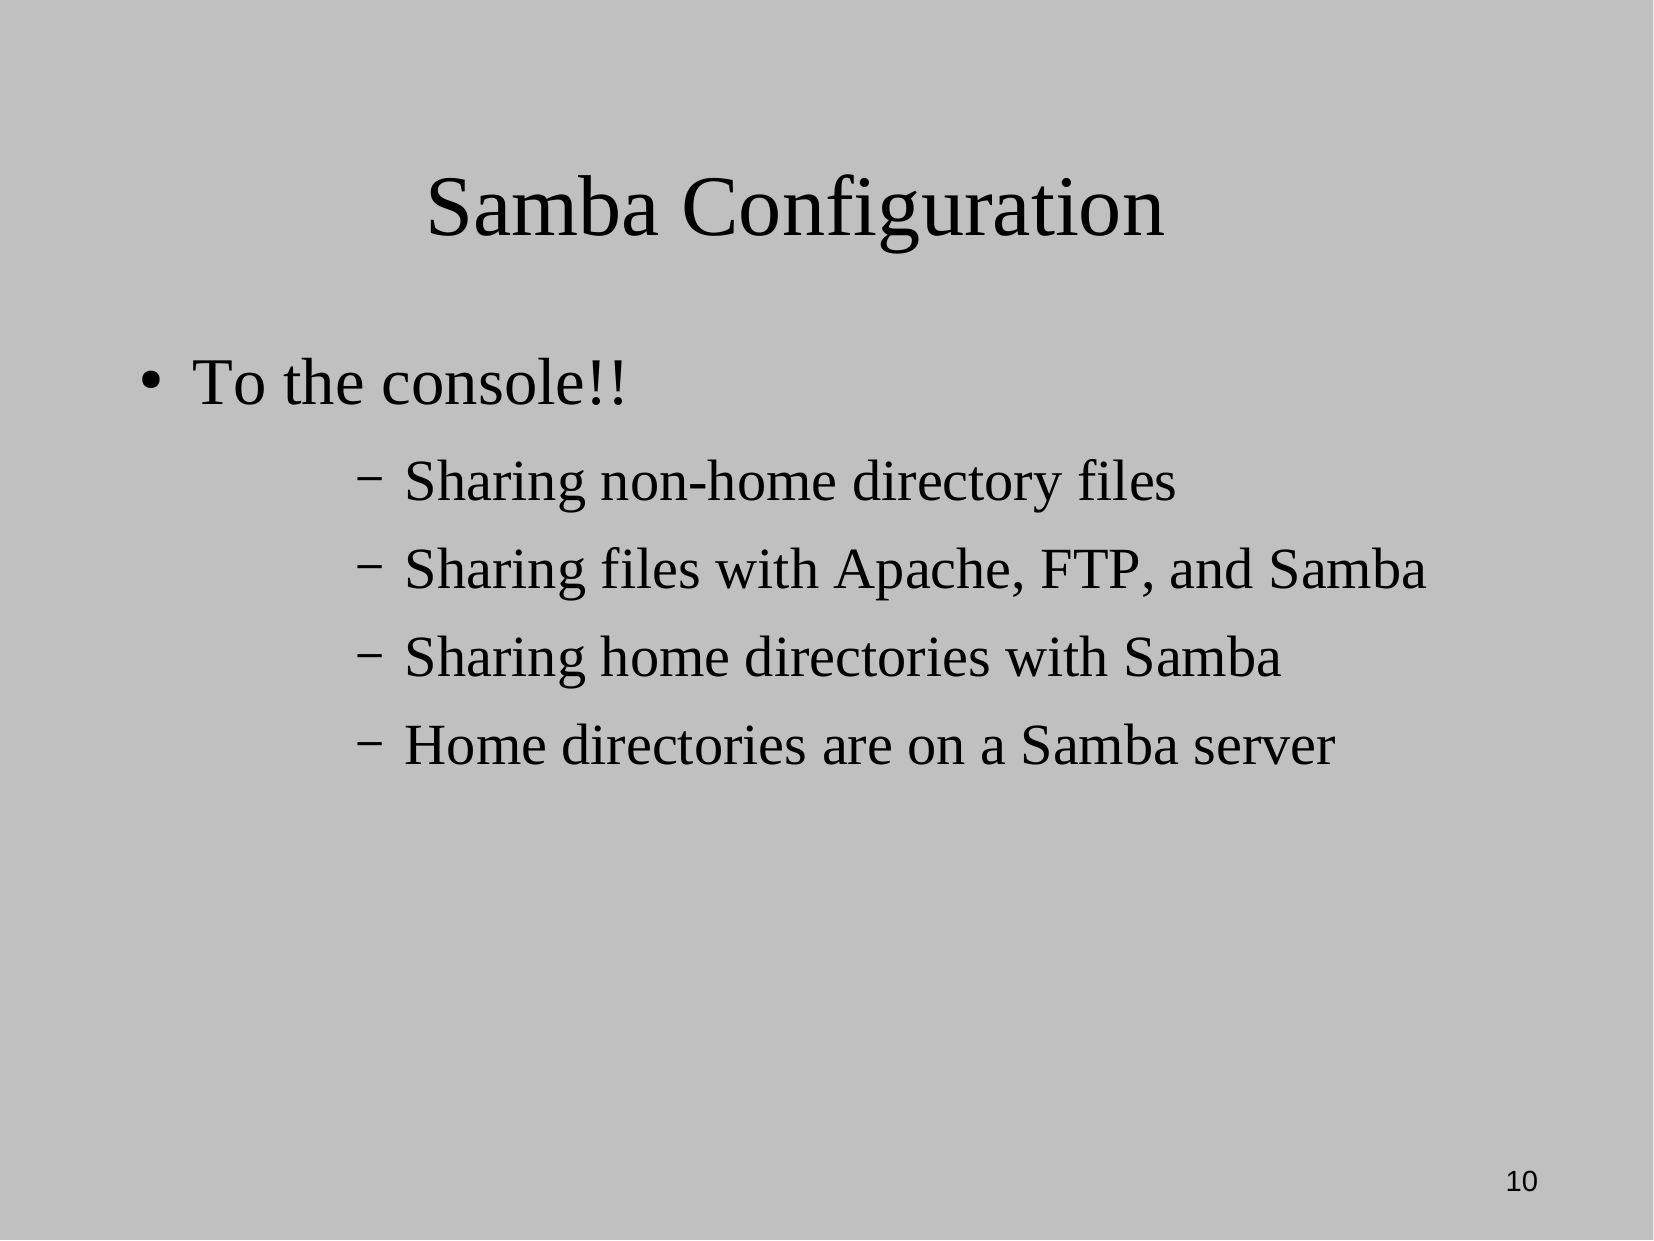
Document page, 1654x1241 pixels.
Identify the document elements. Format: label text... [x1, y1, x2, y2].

list To the console!! Sharing non-home directory files Sharing files with Apache, FTP, and Samba Sharing home directories with Samba Home directories are on a Samba server [121, 344, 1534, 1126]
title Samba Configuration [312, 102, 1280, 310]
